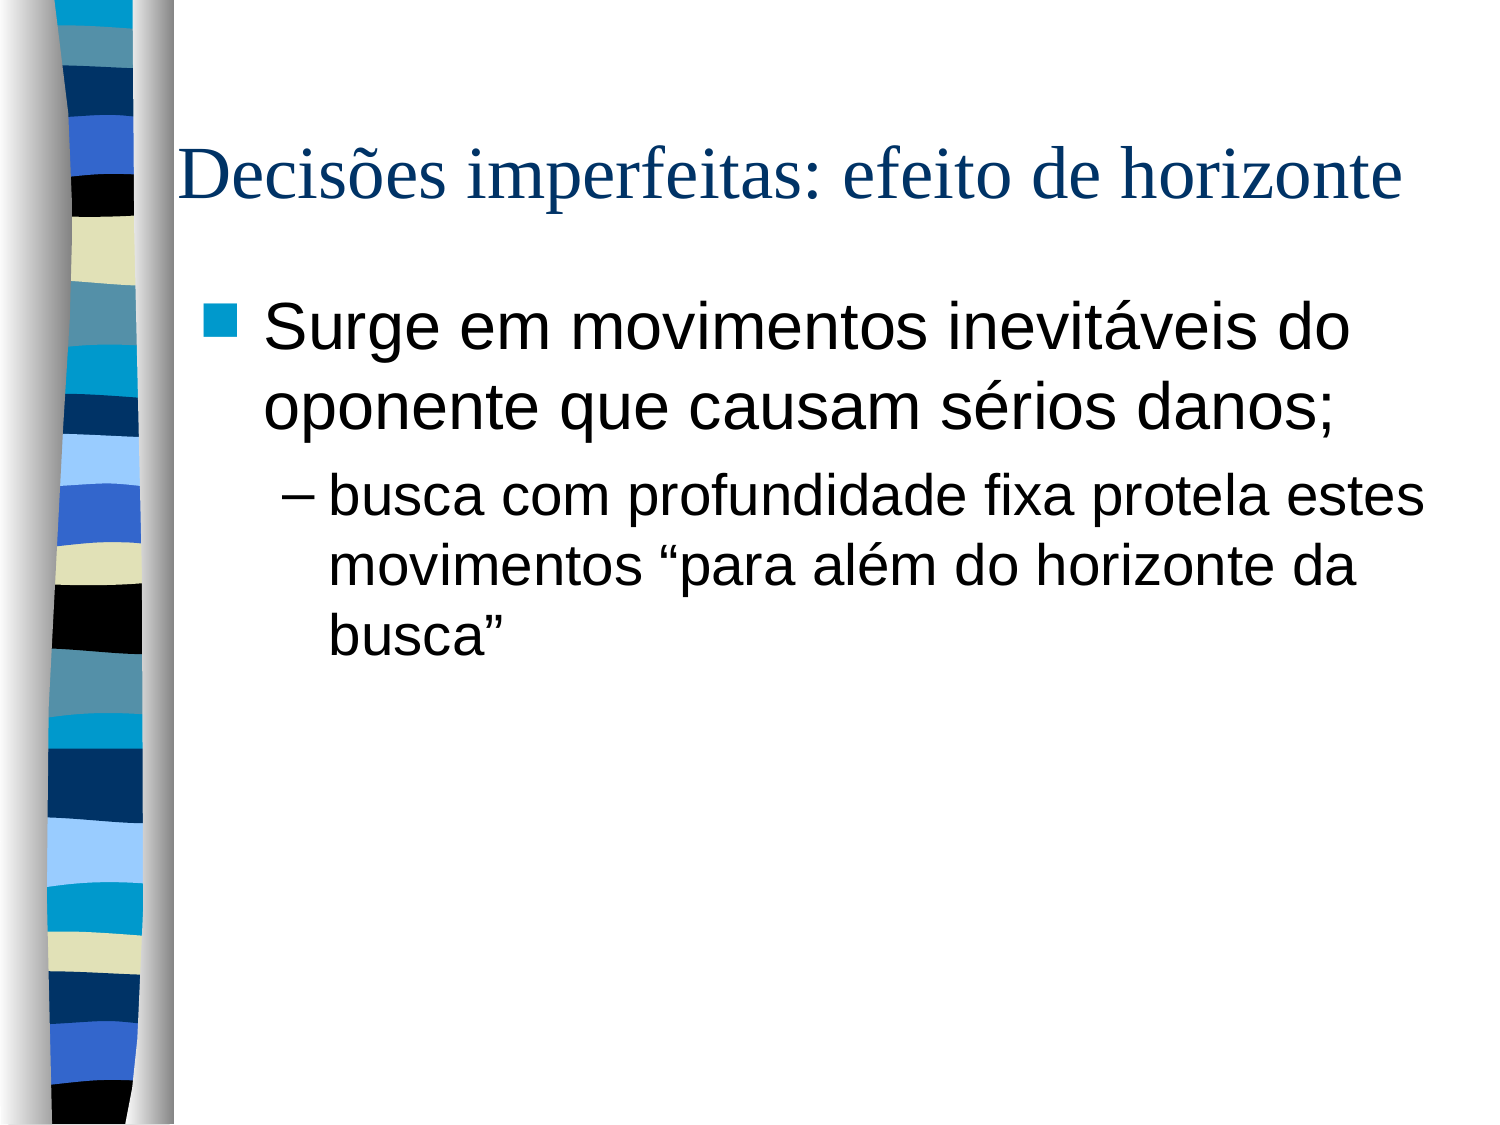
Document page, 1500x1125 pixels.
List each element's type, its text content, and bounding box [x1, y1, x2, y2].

title Decisões imperfeitas: efeito de horizonte [162, 74, 1468, 263]
list Surge em movimentos inevitáveis do oponente que causam sérios danos; busca com profundidade fixa protela estes movimentos “para além do horizonte da busca” [192, 275, 1468, 1000]
